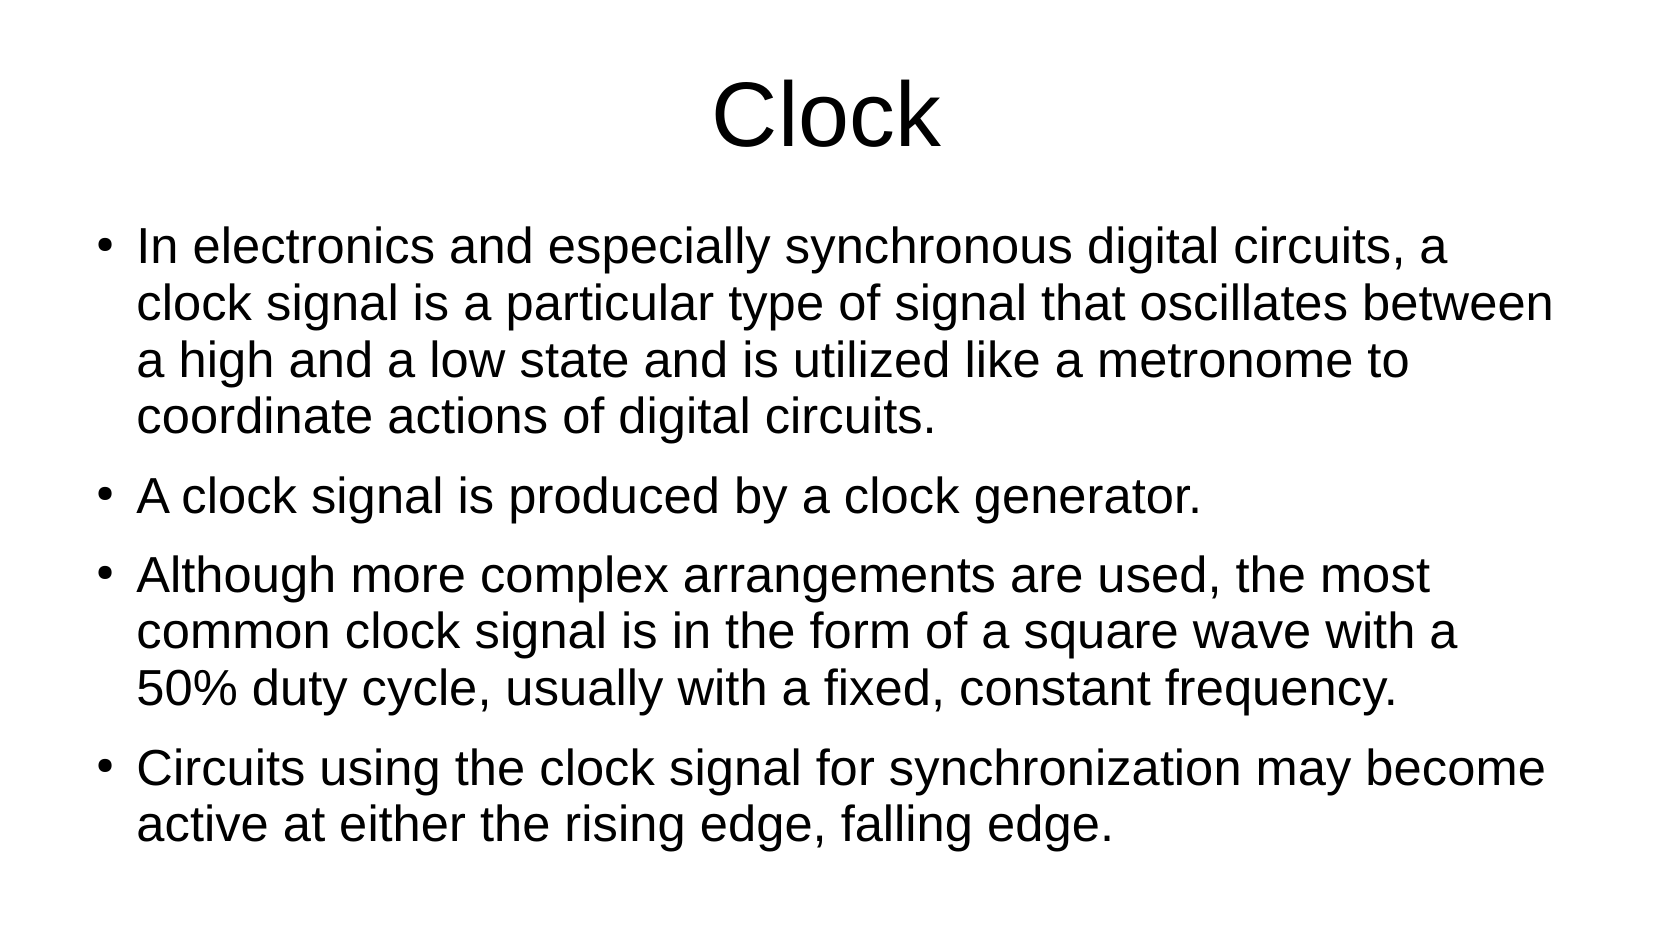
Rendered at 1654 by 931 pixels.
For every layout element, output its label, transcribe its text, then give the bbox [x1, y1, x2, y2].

title Clock [82, 37, 1571, 193]
list In electronics and especially synchronous digital circuits, a clock signal is a particular type of signal that oscillates between a high and a low state and is utilized like a metronome to coordinate actions of digital circuits. A clock signal is produced by a clock generator. Although more complex arrangements are used, the most common clock signal is in the form of a square wave with a 50% duty cycle, usually with a fixed, constant frequency. Circuits using the clock signal for synchronization may become active at either the rising edge, falling edge. [82, 217, 1571, 856]
